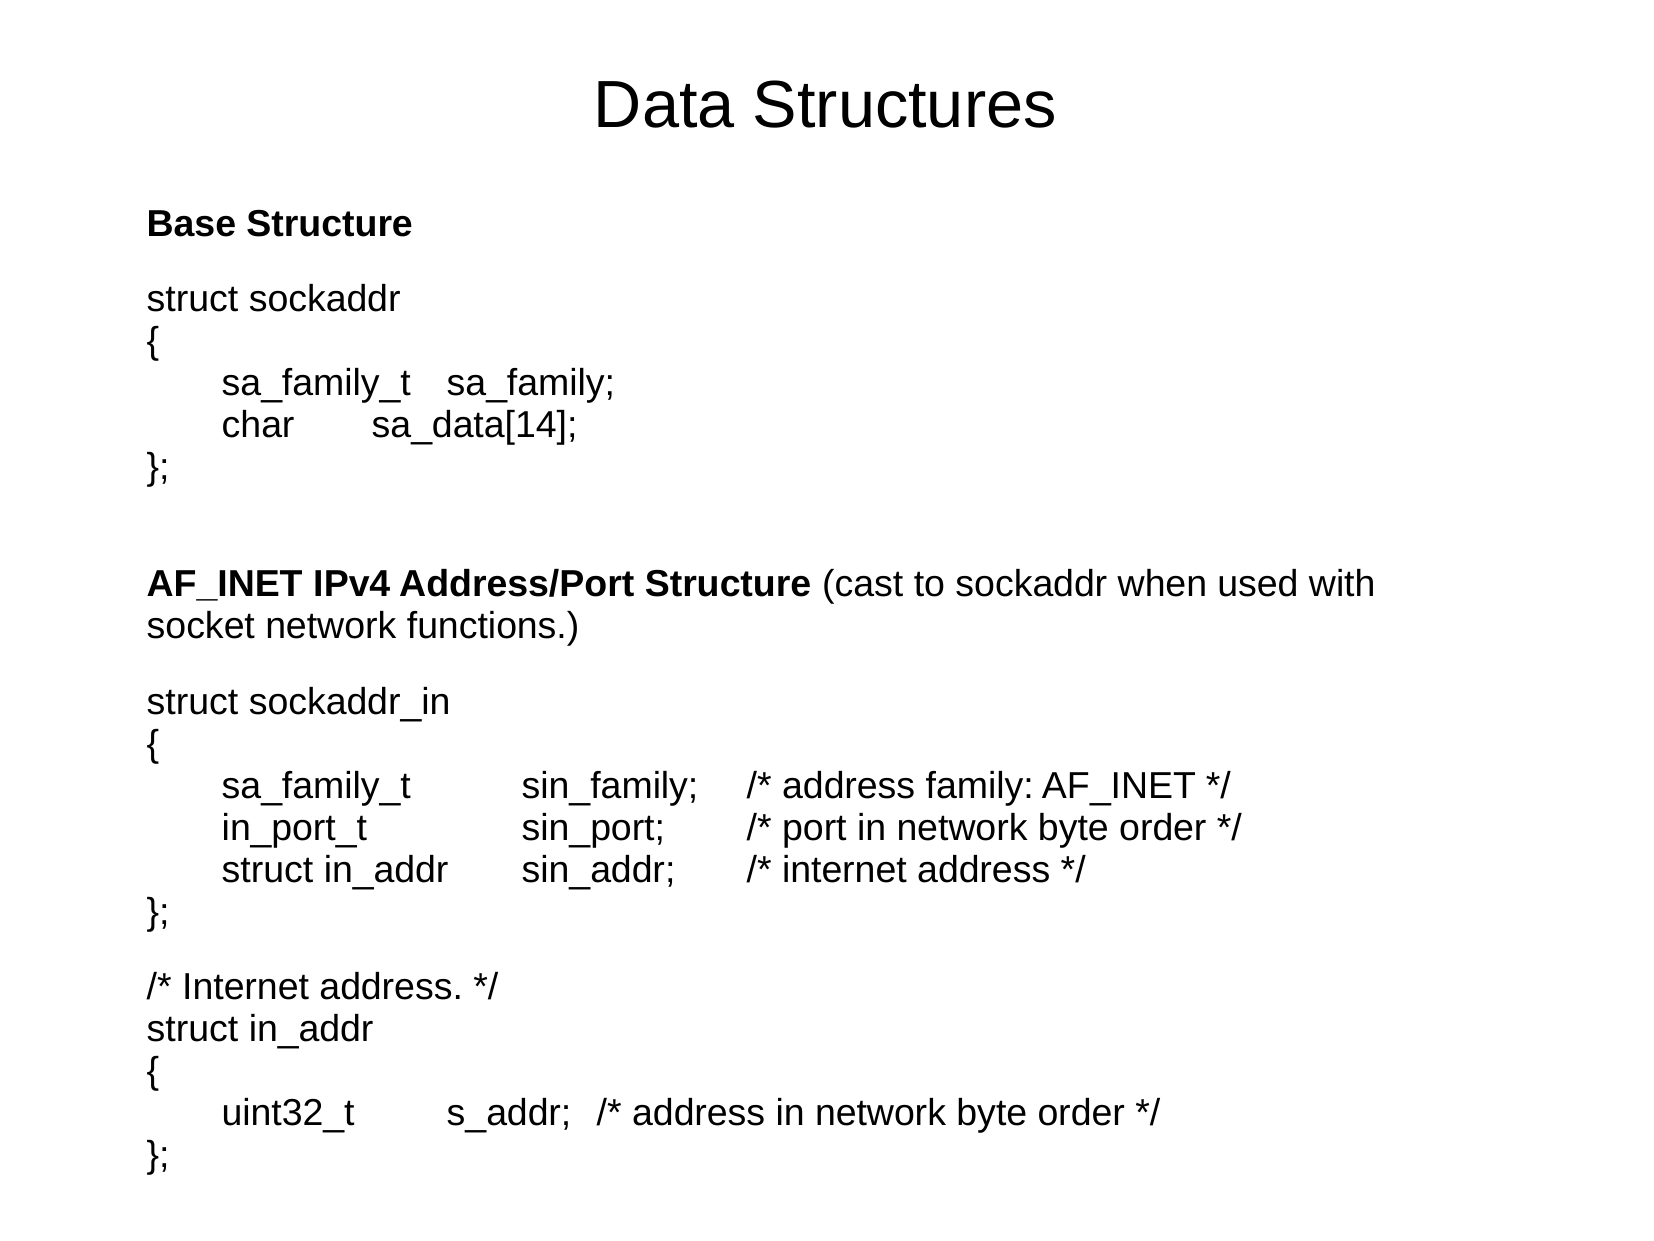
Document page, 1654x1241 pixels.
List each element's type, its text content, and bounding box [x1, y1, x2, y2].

text_box /* Internet address. */ struct in_addr { uint32_t s_addr; /* address in network byte order */ }; [131, 957, 1257, 1183]
text_box Data Structures [579, 60, 1075, 150]
text_box struct sockaddr { sa_family_t sa_family; char sa_data[14]; }; [131, 270, 732, 496]
text_box Base Structure [131, 195, 432, 252]
text_box struct sockaddr_in { sa_family_t sin_family; /* address family: AF_INET */ in_port_t sin_port; /* port in network byte order */ struct in_addr sin_addr; /* internet address */ }; [131, 672, 1272, 940]
text_box AF_INET IPv4 Address/Port Structure (cast to sockaddr when used with socket network functions.) [131, 555, 1482, 654]
